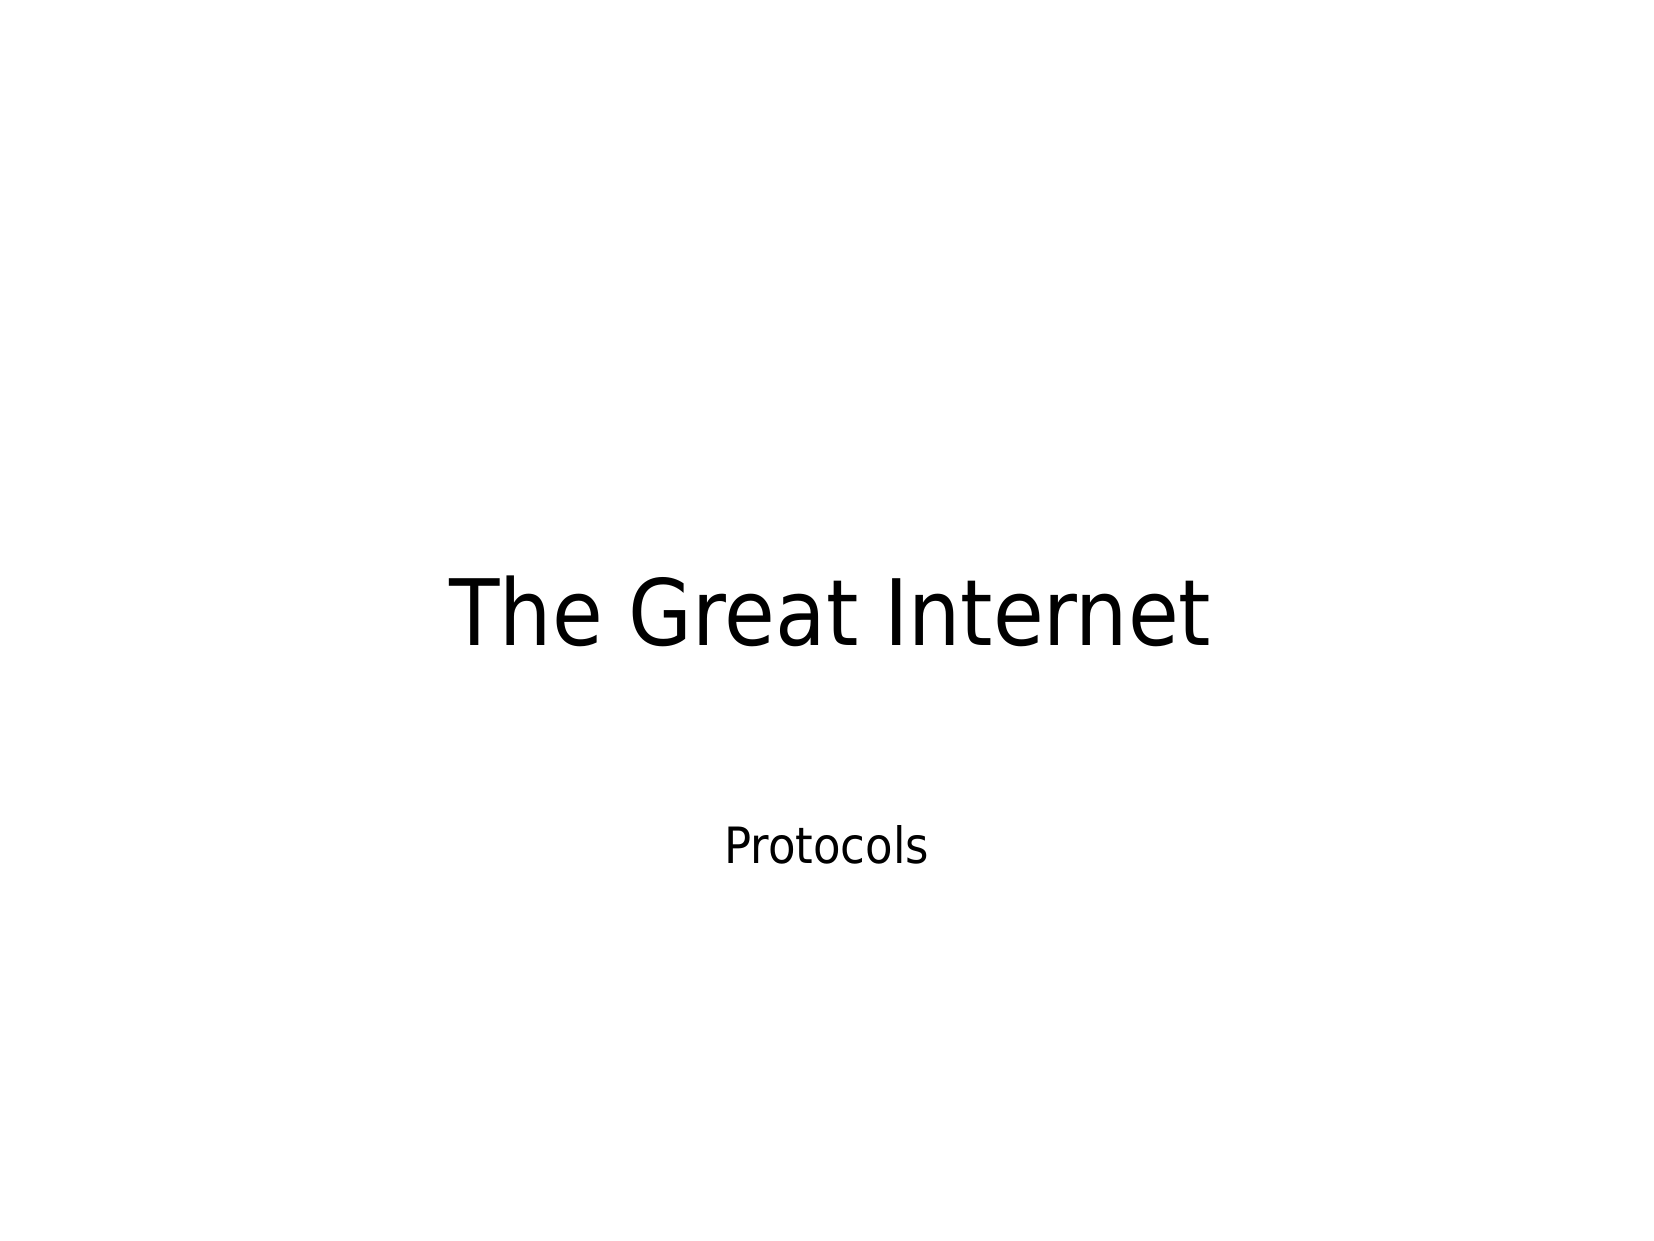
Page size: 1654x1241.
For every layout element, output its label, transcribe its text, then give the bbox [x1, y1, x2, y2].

text_box Protocols [354, 810, 1300, 884]
title The Great Internet [86, 510, 1575, 718]
